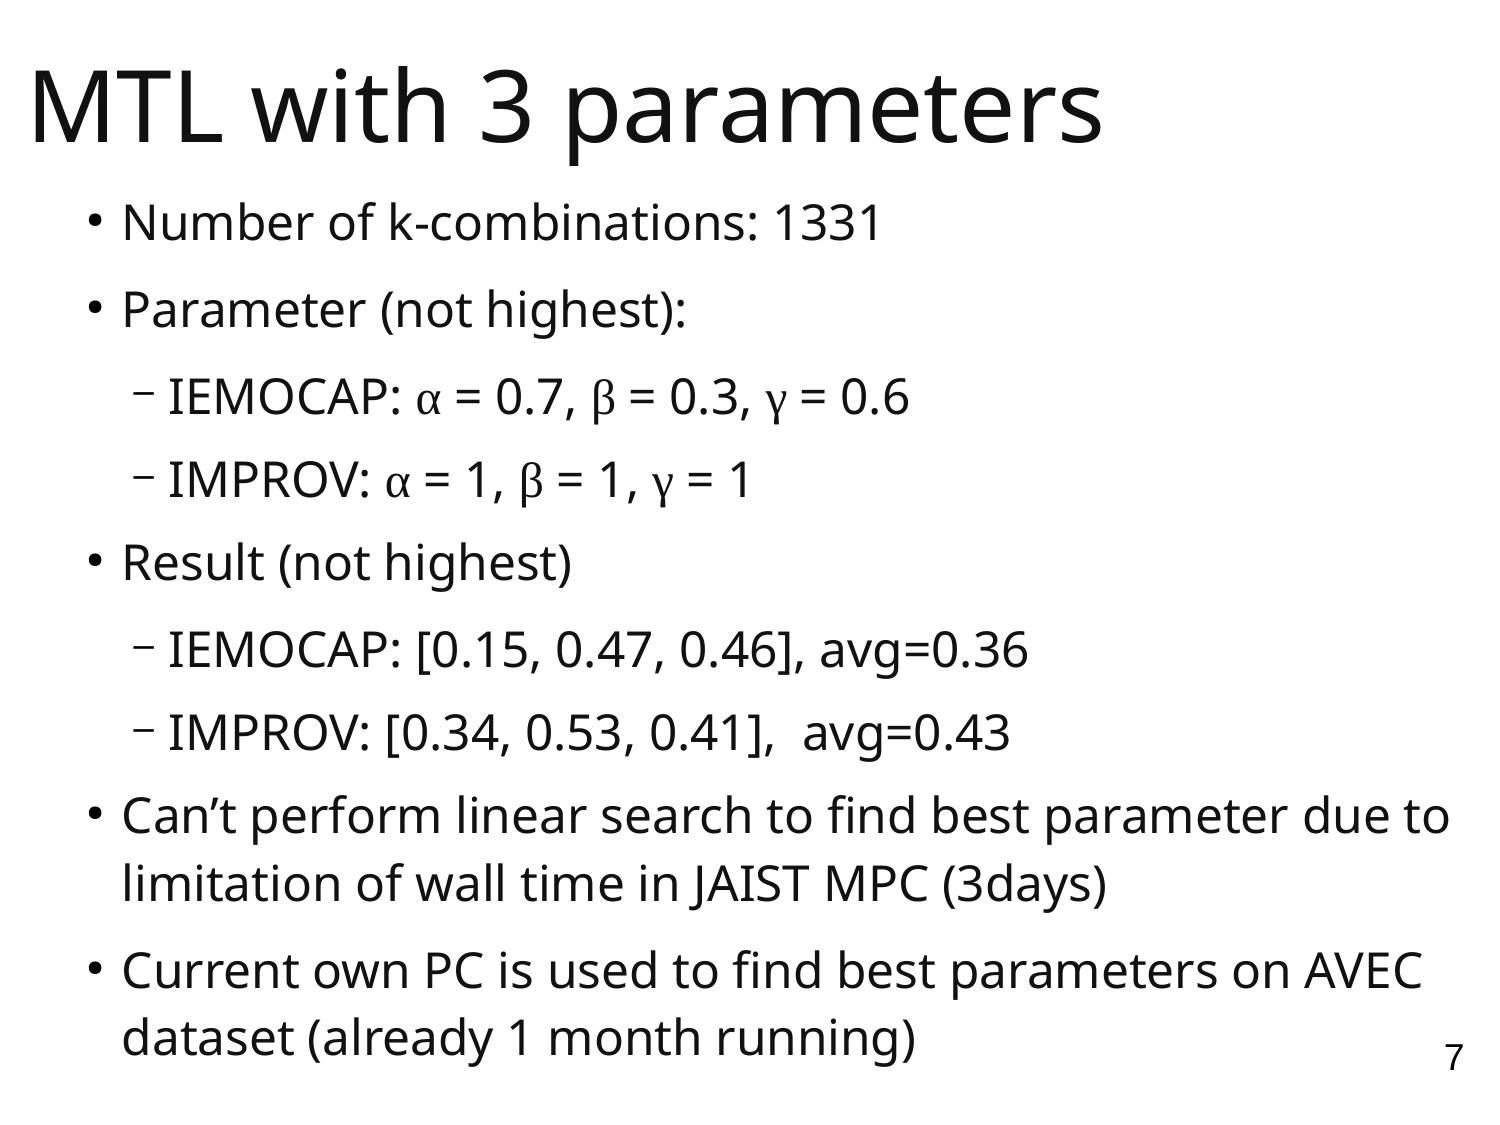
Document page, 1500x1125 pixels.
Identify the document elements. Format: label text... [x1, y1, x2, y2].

list Number of k-combinations: 1331 Parameter (not highest): IEMOCAP: α = 0.7, β = 0.3, γ = 0.6 IMPROV: α = 1, β = 1, γ = 1 Result (not highest) IEMOCAP: [0.15, 0.47, 0.46], avg=0.36 IMPROV: [0.34, 0.53, 0.41], avg=0.43 Can’t perform linear search to find best parameter due to limitation of wall time in JAIST MPC (3days) Current own PC is used to find best parameters on AVEC dataset (already 1 month running) [75, 187, 1464, 1076]
title MTL with 3 parameters [0, 0, 1500, 207]
